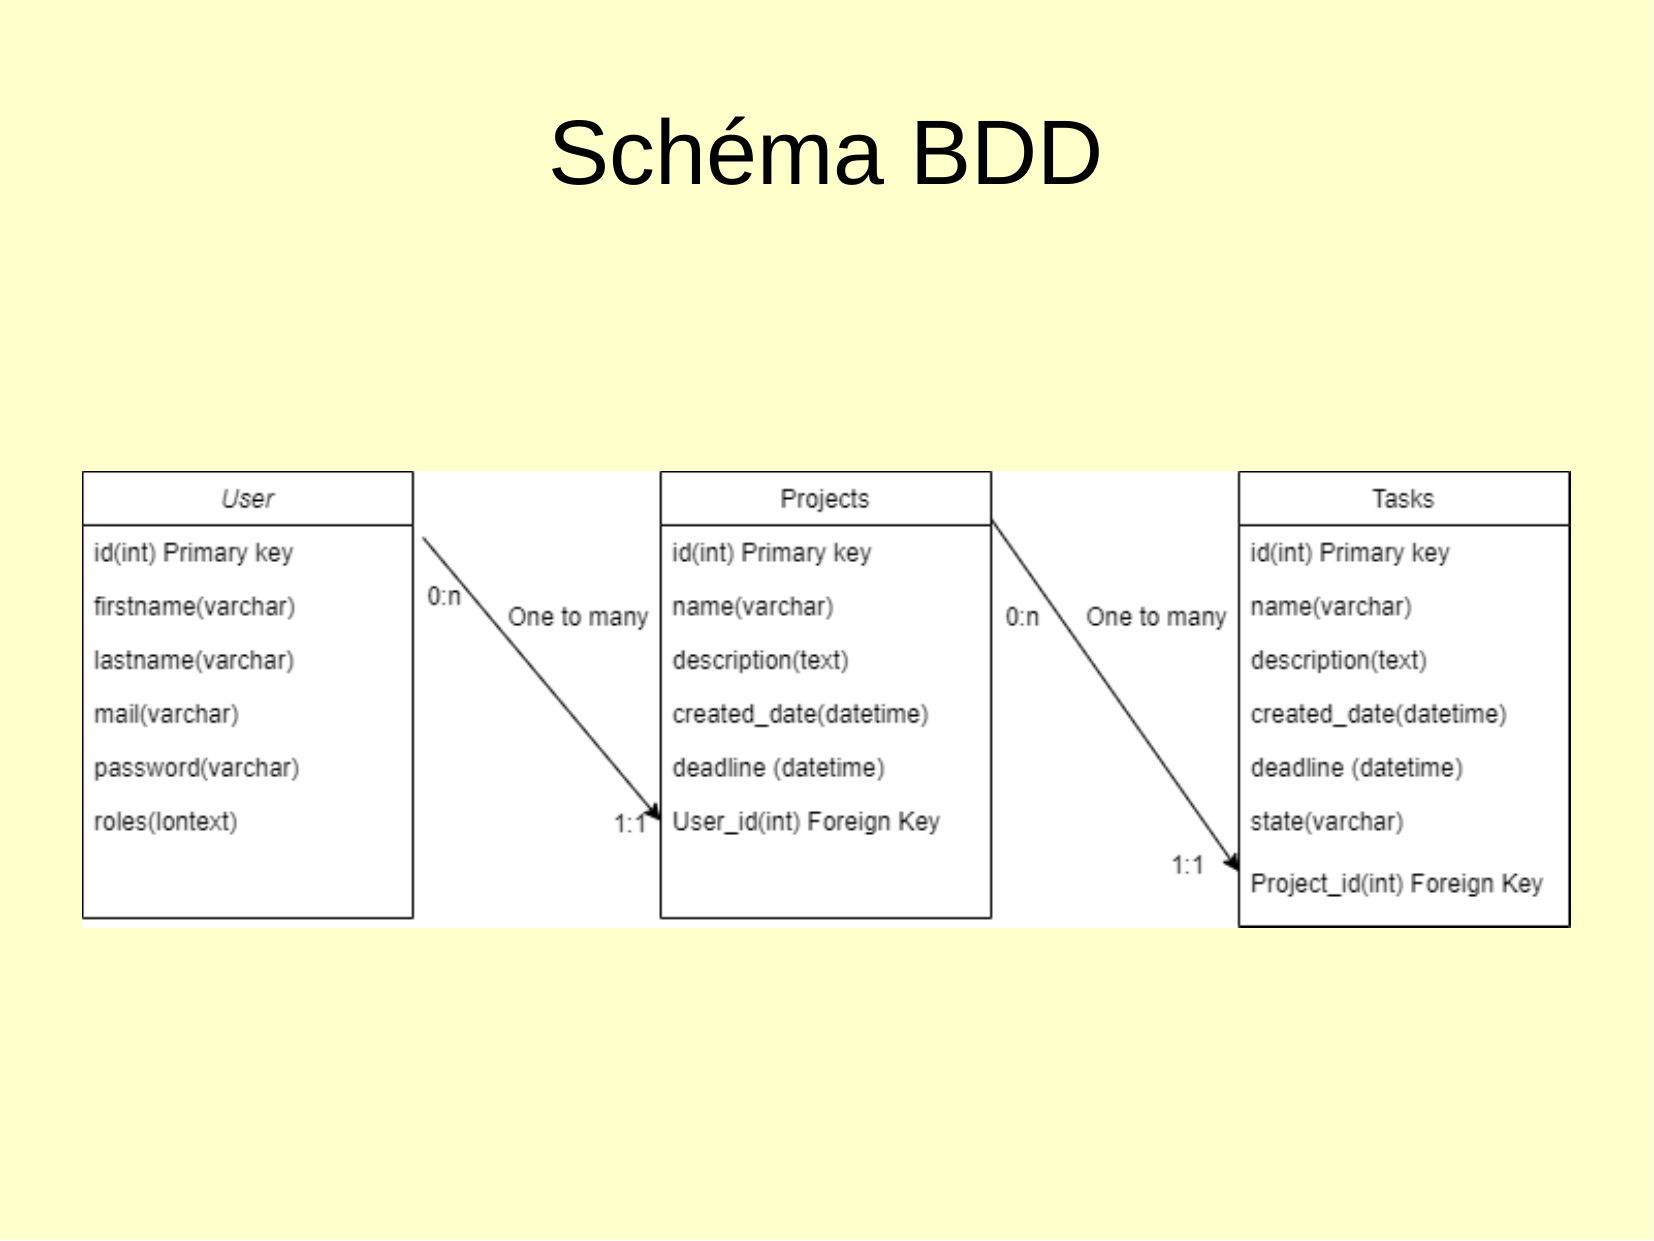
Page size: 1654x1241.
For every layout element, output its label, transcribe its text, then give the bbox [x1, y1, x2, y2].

title Schéma BDD [82, 49, 1571, 257]
picture [82, 471, 1571, 928]
